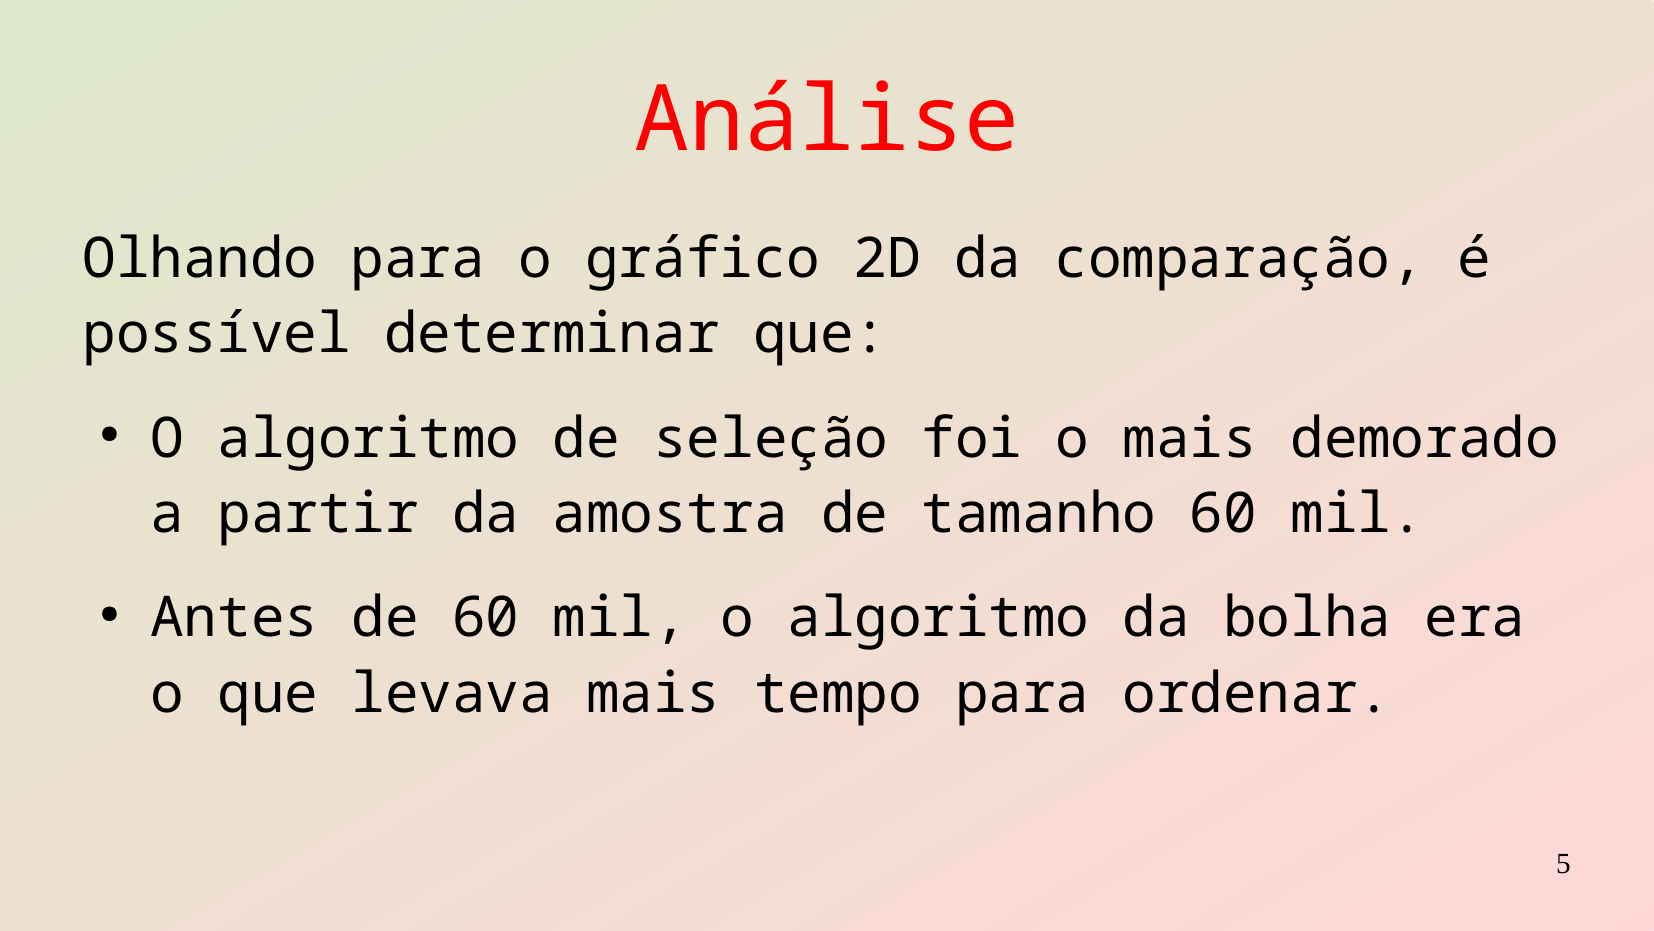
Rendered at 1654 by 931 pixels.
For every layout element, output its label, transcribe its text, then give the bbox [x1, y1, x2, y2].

list Olhando para o gráfico 2D da comparação, é possível determinar que: O algoritmo de seleção foi o mais demorado a partir da amostra de tamanho 60 mil. Antes de 60 mil, o algoritmo da bolha era o que levava mais tempo para ordenar. [82, 217, 1571, 758]
title Análise [82, 37, 1571, 193]
